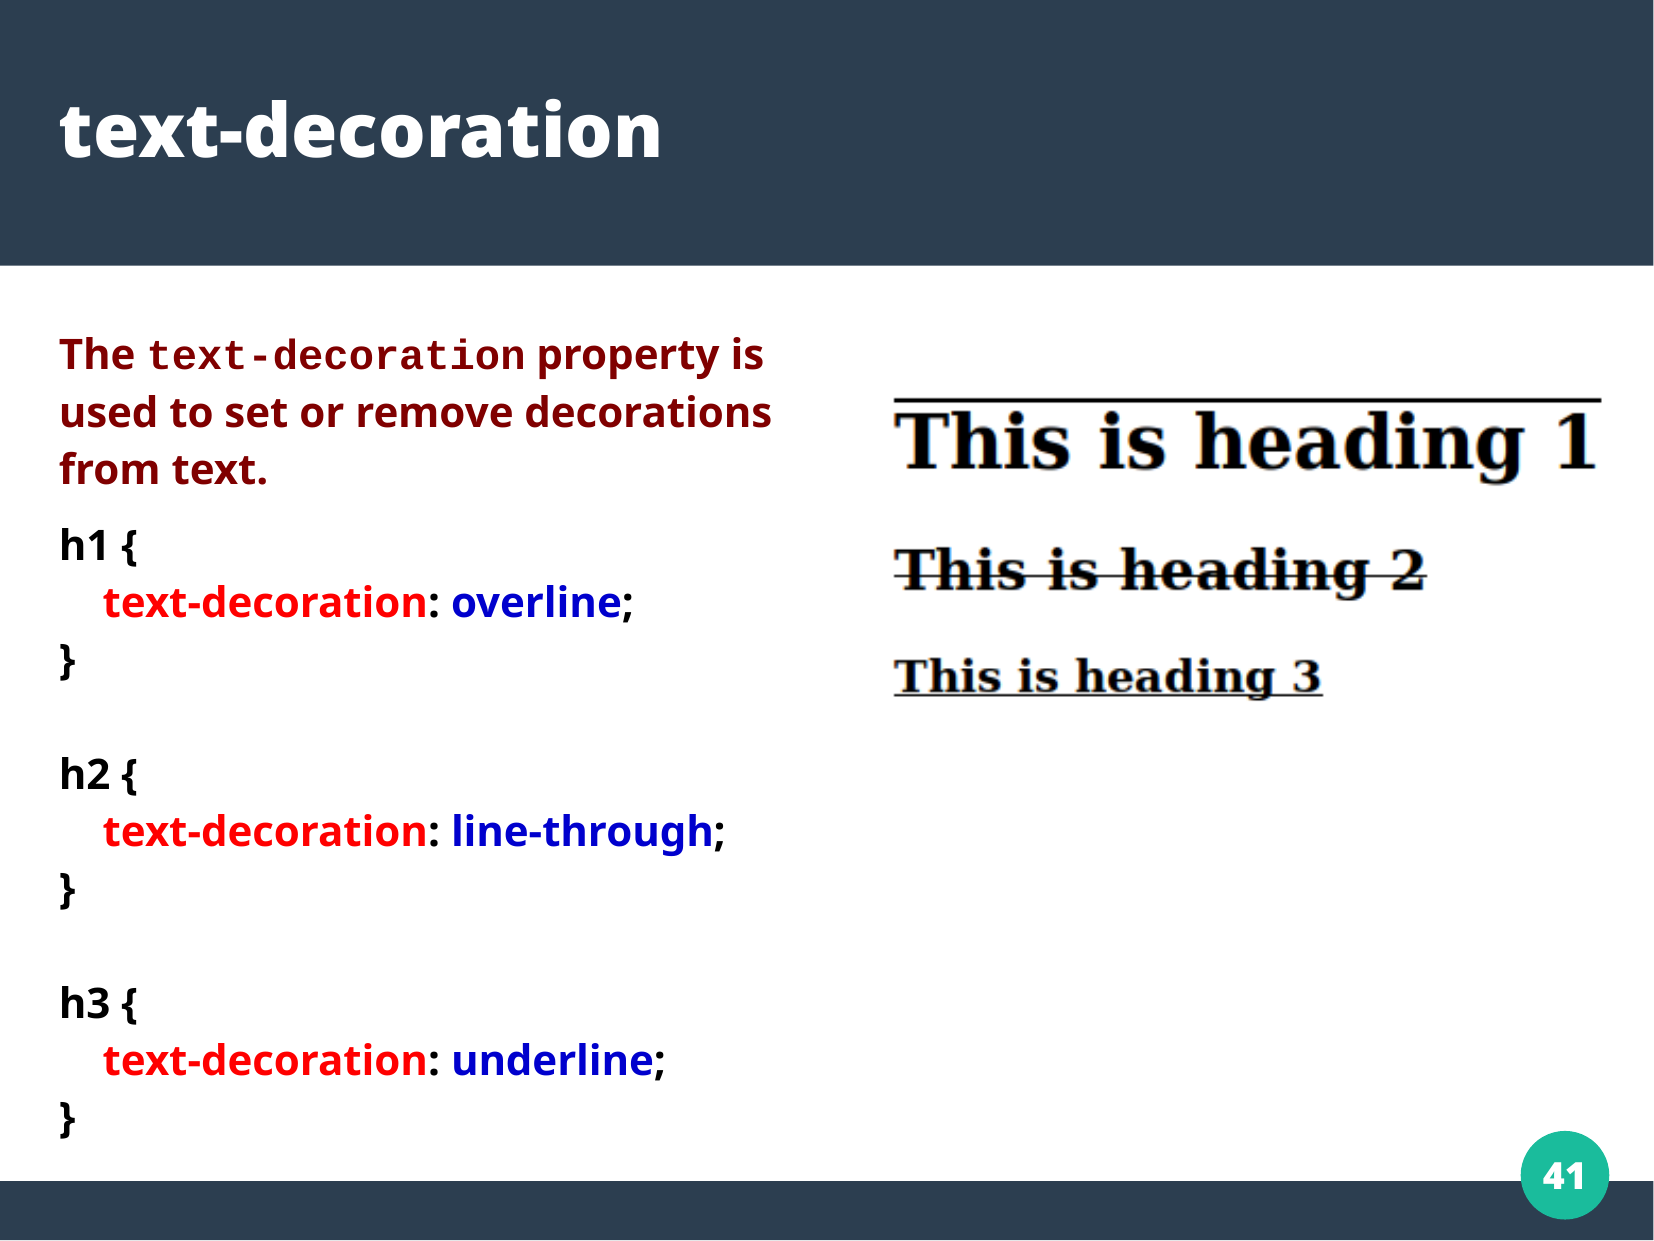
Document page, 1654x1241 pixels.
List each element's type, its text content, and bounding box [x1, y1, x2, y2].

list The text-decoration property is used to set or remove decorations from text. h1 { text-decoration: overline; } h2 { text-decoration: line-through; } h3 { text-decoration: underline; } [59, 324, 809, 1152]
picture [884, 352, 1638, 716]
title text-decoration [59, 49, 1595, 207]
